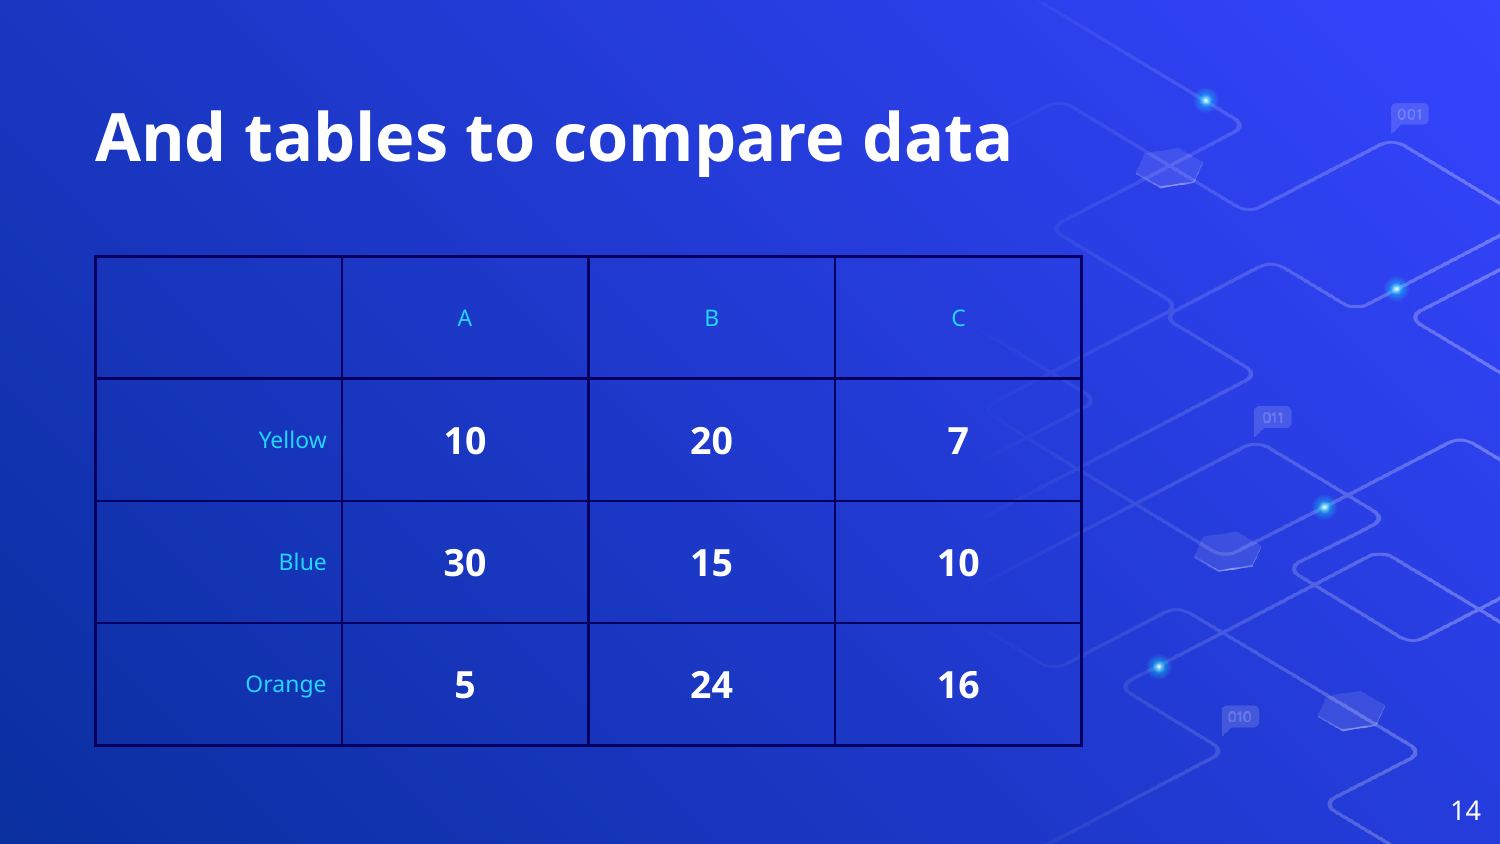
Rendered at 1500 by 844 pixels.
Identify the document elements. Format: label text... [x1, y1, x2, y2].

table_cell 30 [343, 502, 587, 622]
table_cell 24 [590, 624, 834, 744]
table_header [97, 258, 341, 377]
table_cell 15 [590, 502, 834, 622]
table_header B [590, 258, 834, 377]
table_cell 20 [590, 380, 834, 500]
table_cell Yellow [97, 380, 341, 500]
table_cell 16 [836, 624, 1080, 744]
table_cell Orange [97, 624, 341, 744]
table_header A [343, 258, 587, 377]
title And tables to compare data [95, 33, 1082, 175]
table_header C [836, 258, 1080, 377]
table_cell 10 [836, 502, 1080, 622]
table_cell Blue [97, 502, 341, 622]
slide_number <number> [1391, 779, 1482, 844]
table_cell 5 [343, 624, 587, 744]
table_cell 7 [836, 380, 1080, 500]
picture [0, 0, 1500, 844]
table_cell 10 [343, 380, 587, 500]
